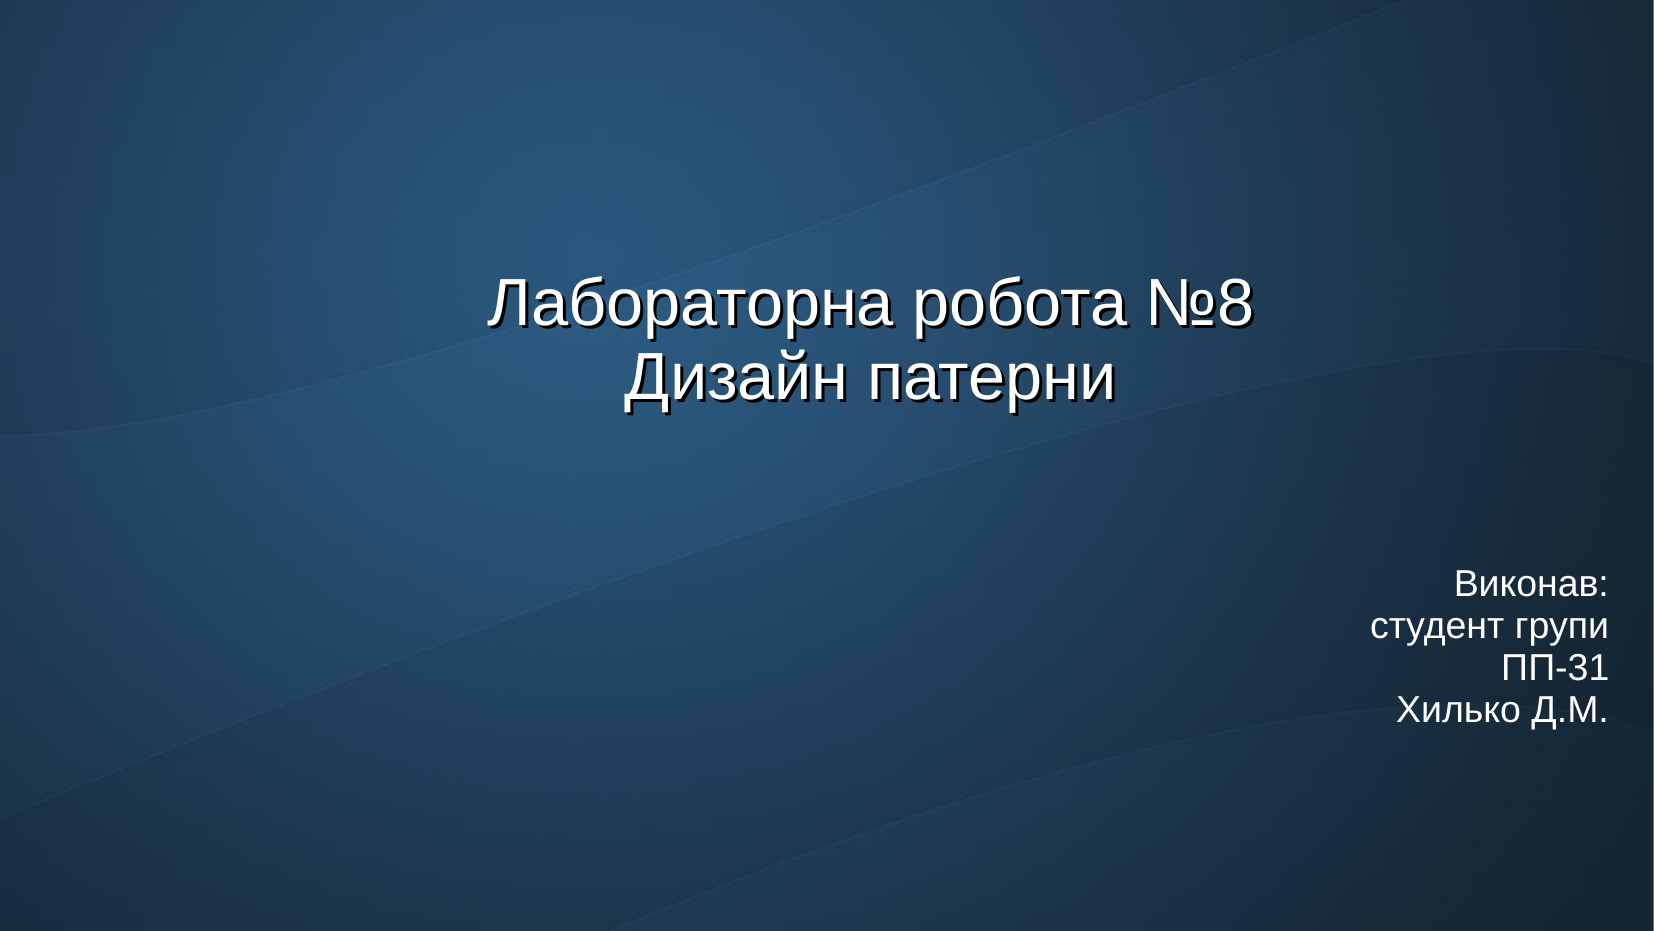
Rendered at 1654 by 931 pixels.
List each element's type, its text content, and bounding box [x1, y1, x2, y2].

picture [0, 0, 1654, 931]
text_box Виконав: студент групи ПП-31 Хилько Д.М. [1299, 555, 1625, 739]
subtitle Лабораторна робота №8 Дизайн патерни [177, 88, 1565, 591]
